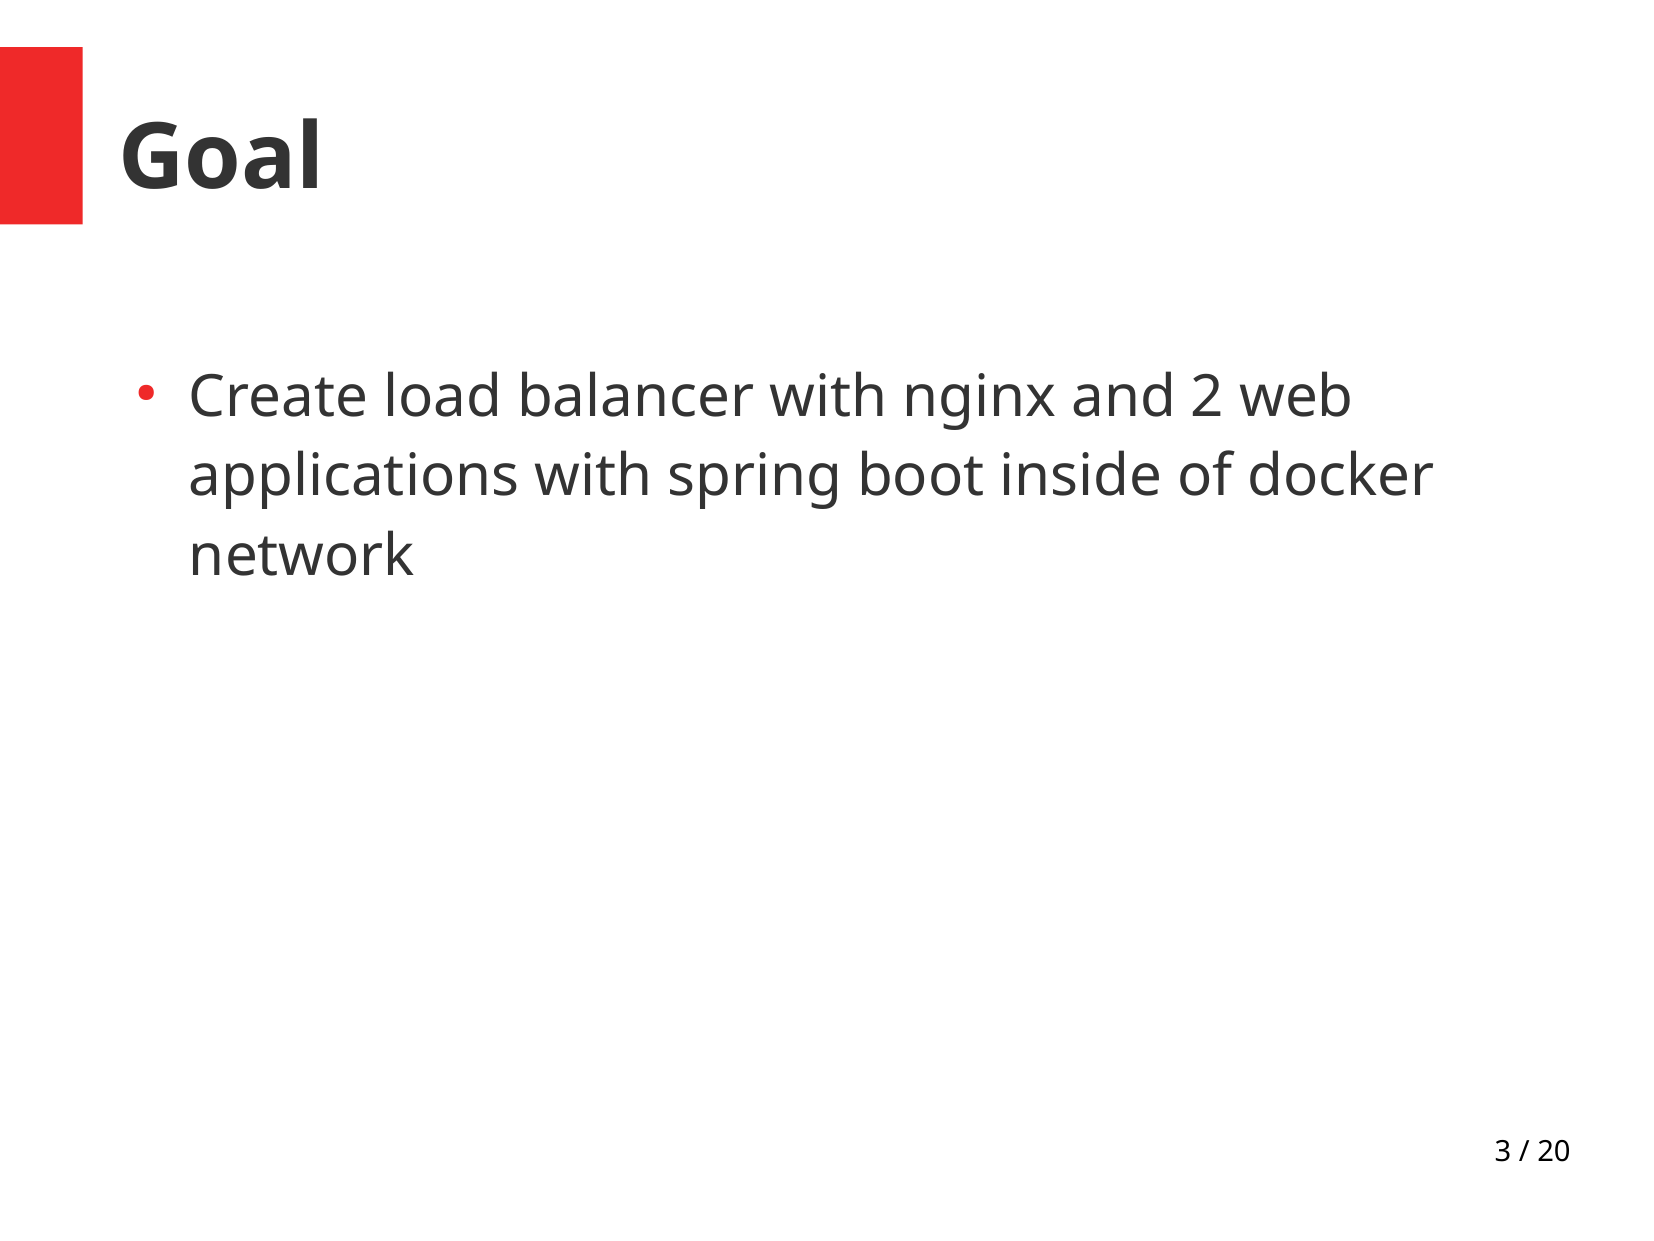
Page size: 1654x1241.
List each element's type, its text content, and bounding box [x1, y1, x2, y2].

list Create load balancer with nginx and 2 web applications with spring boot inside of docker network [118, 354, 1536, 1074]
title Goal [118, 49, 1571, 257]
